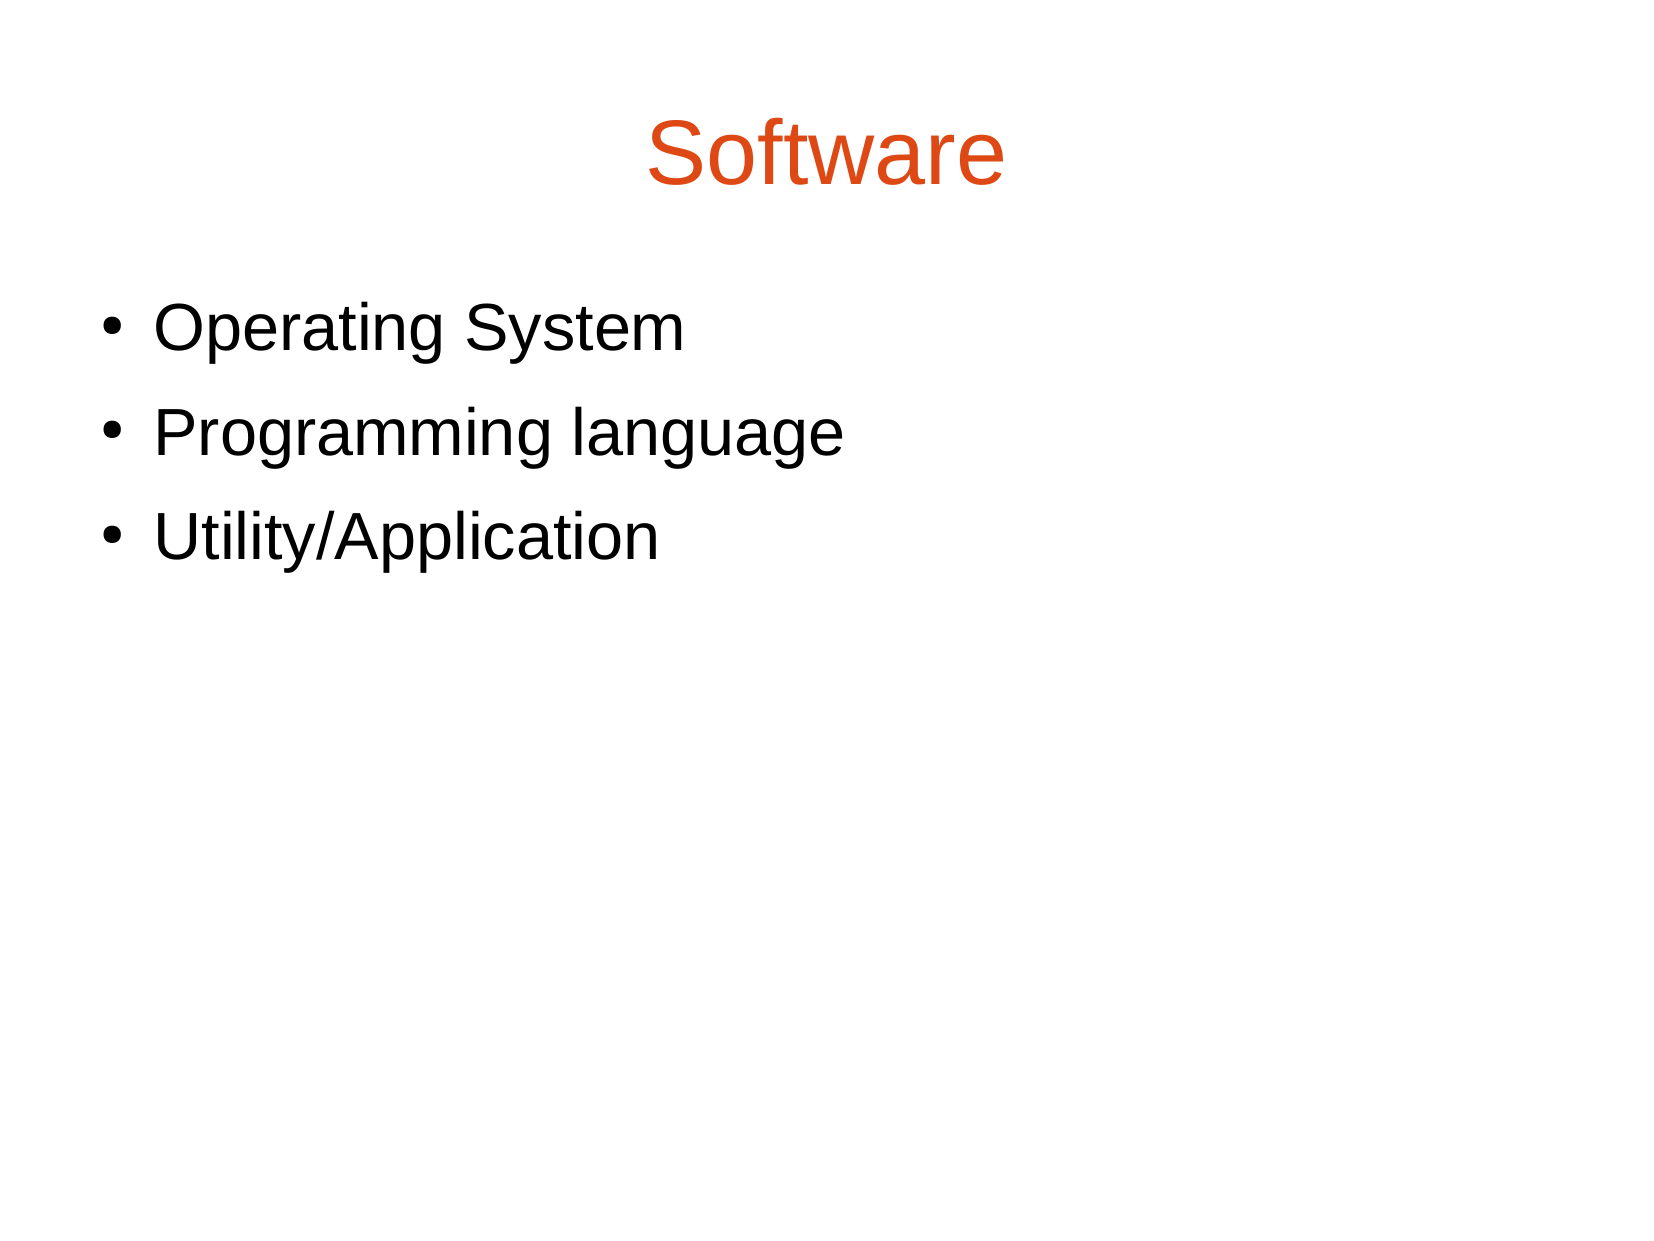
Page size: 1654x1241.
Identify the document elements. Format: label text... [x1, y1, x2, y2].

list Operating System Programming language Utility/Application [82, 290, 1571, 1010]
title Software [82, 49, 1571, 257]
